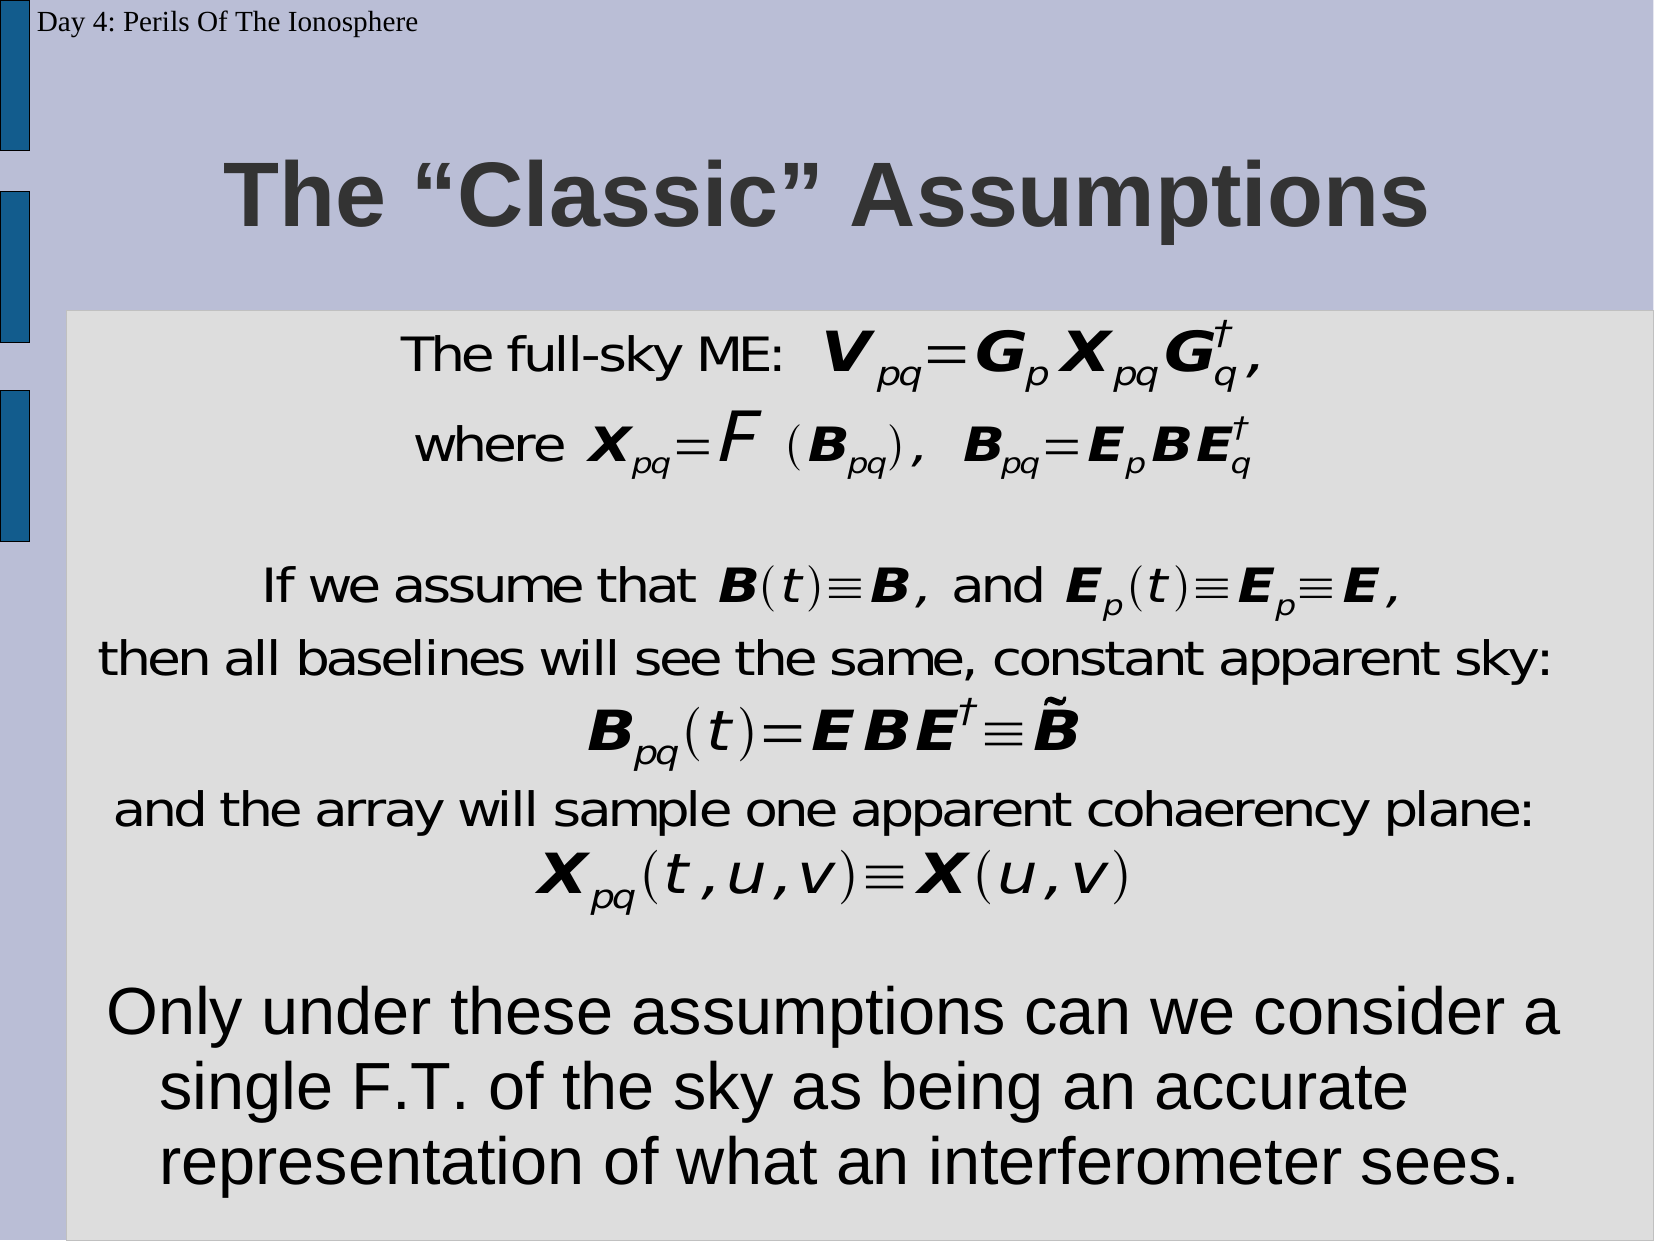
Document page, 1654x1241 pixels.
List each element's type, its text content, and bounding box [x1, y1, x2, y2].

title The “Classic” Assumptions [121, 91, 1534, 299]
chart [88, 313, 1574, 916]
list Only under these assumptions can we consider a single F.T. of the sky as being an accurate representation of what an interferometer sees. [88, 974, 1625, 1208]
